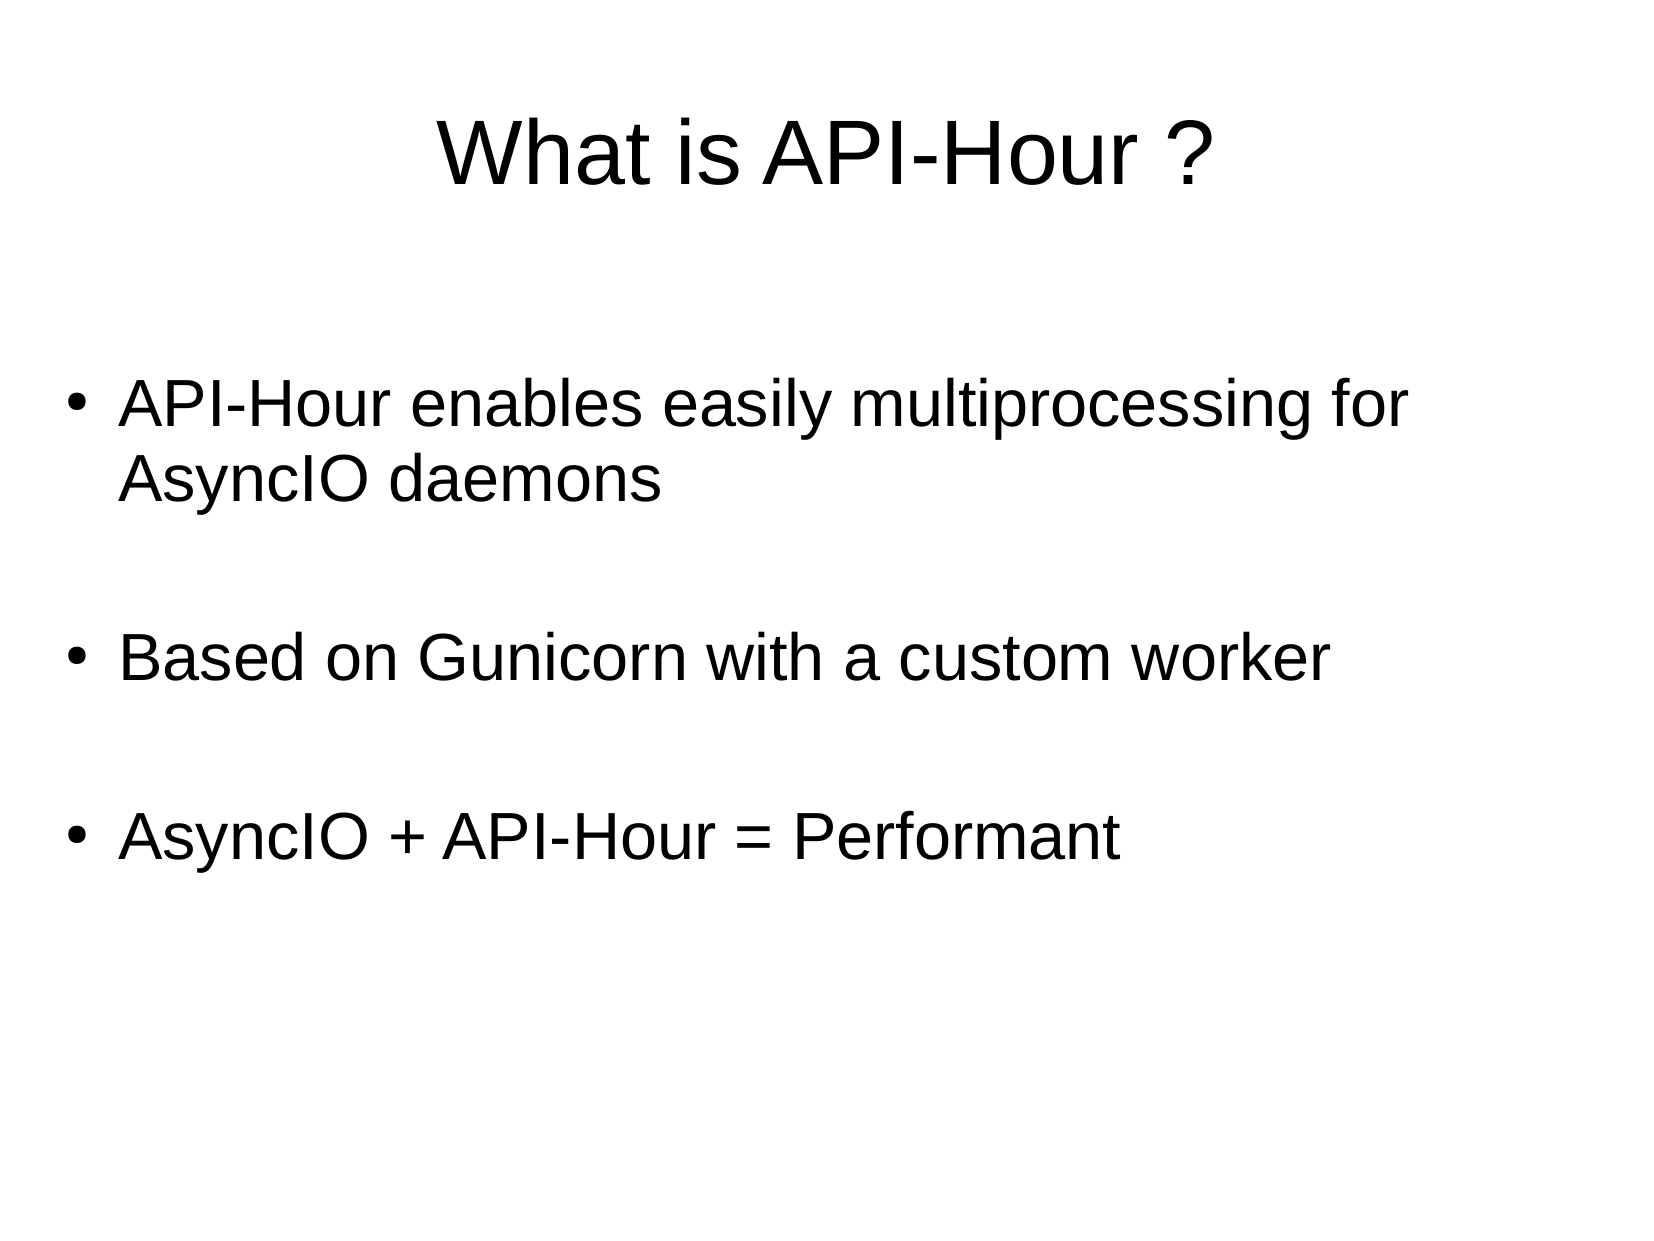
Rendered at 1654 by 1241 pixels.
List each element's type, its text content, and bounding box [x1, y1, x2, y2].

title What is API-Hour ? [82, 49, 1571, 257]
list API-Hour enables easily multiprocessing for AsyncIO daemons Based on Gunicorn with a custom worker AsyncIO + API-Hour = Performant [47, 366, 1619, 1241]
